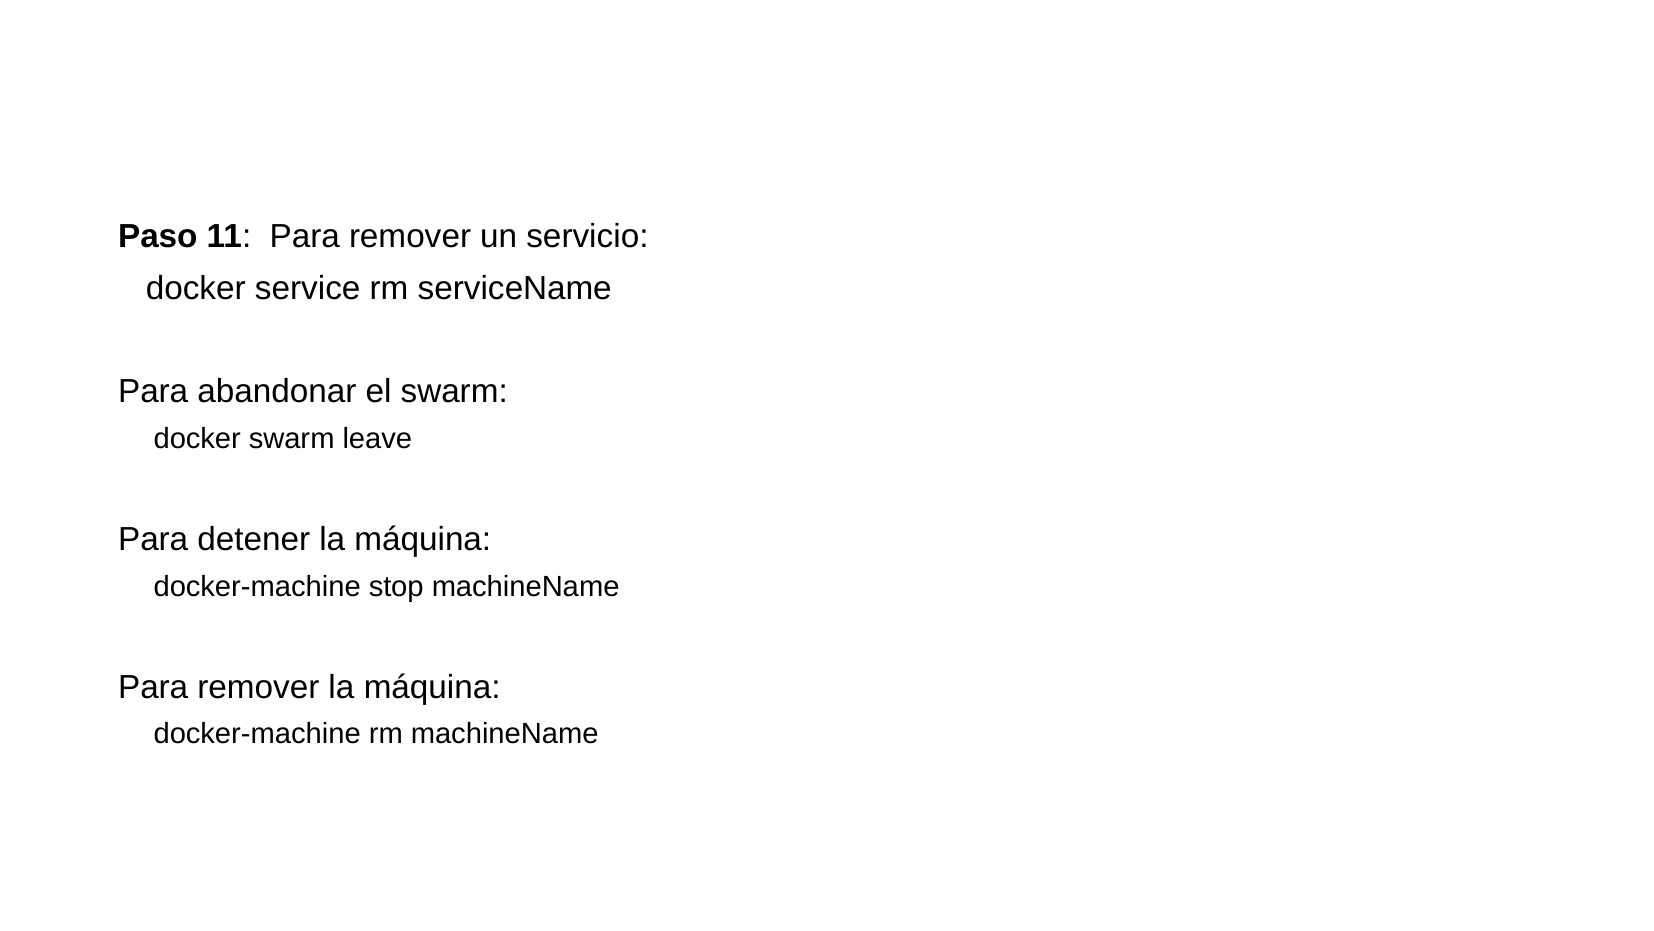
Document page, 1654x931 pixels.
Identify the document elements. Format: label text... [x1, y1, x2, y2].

list Paso 11: Para remover un servicio: docker service rm serviceName Para abandonar el swarm: docker swarm leave Para detener la máquina: docker-machine stop machineName Para remover la máquina: docker-machine rm machineName [82, 217, 1571, 758]
